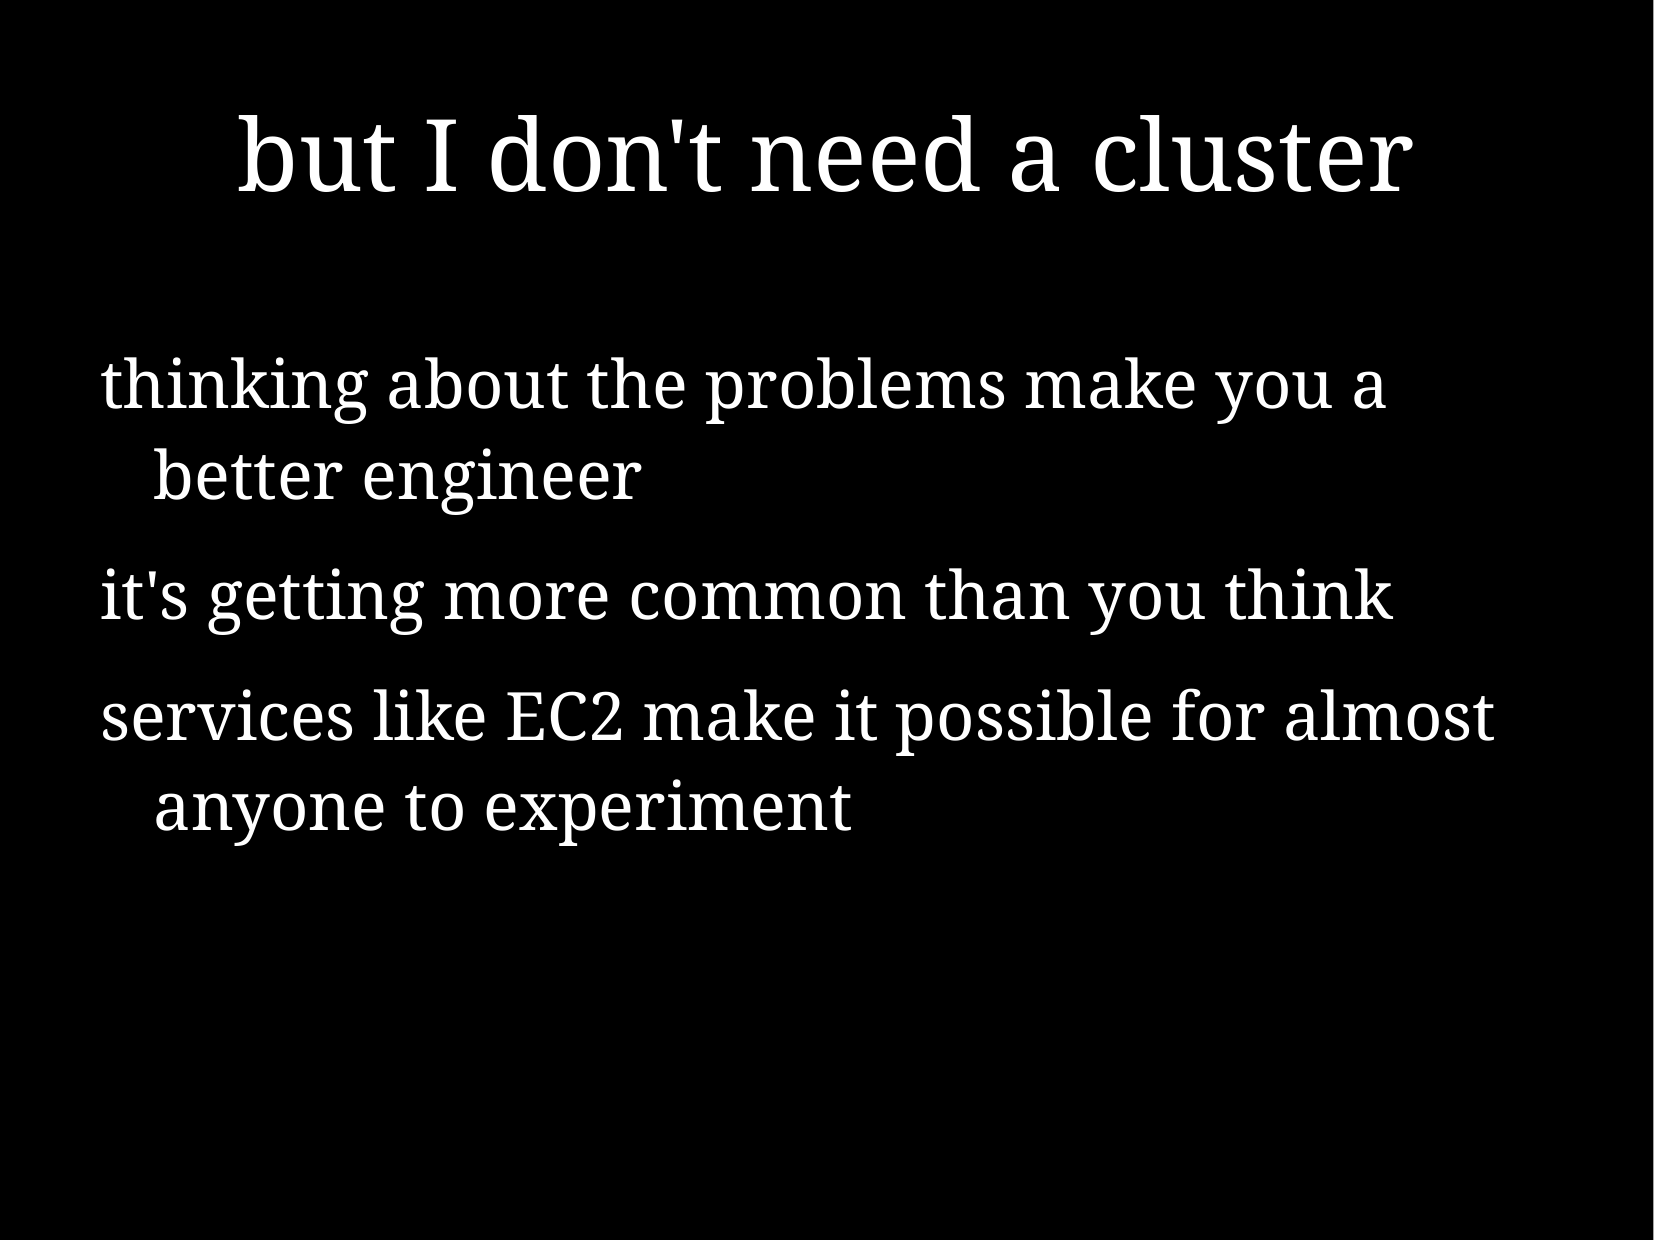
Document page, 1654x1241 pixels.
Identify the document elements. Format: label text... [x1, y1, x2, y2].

title but I don't need a cluster [82, 49, 1571, 257]
list thinking about the problems make you a better engineer it's getting more common than you think services like EC2 make it possible for almost anyone to experiment [82, 337, 1571, 1094]
